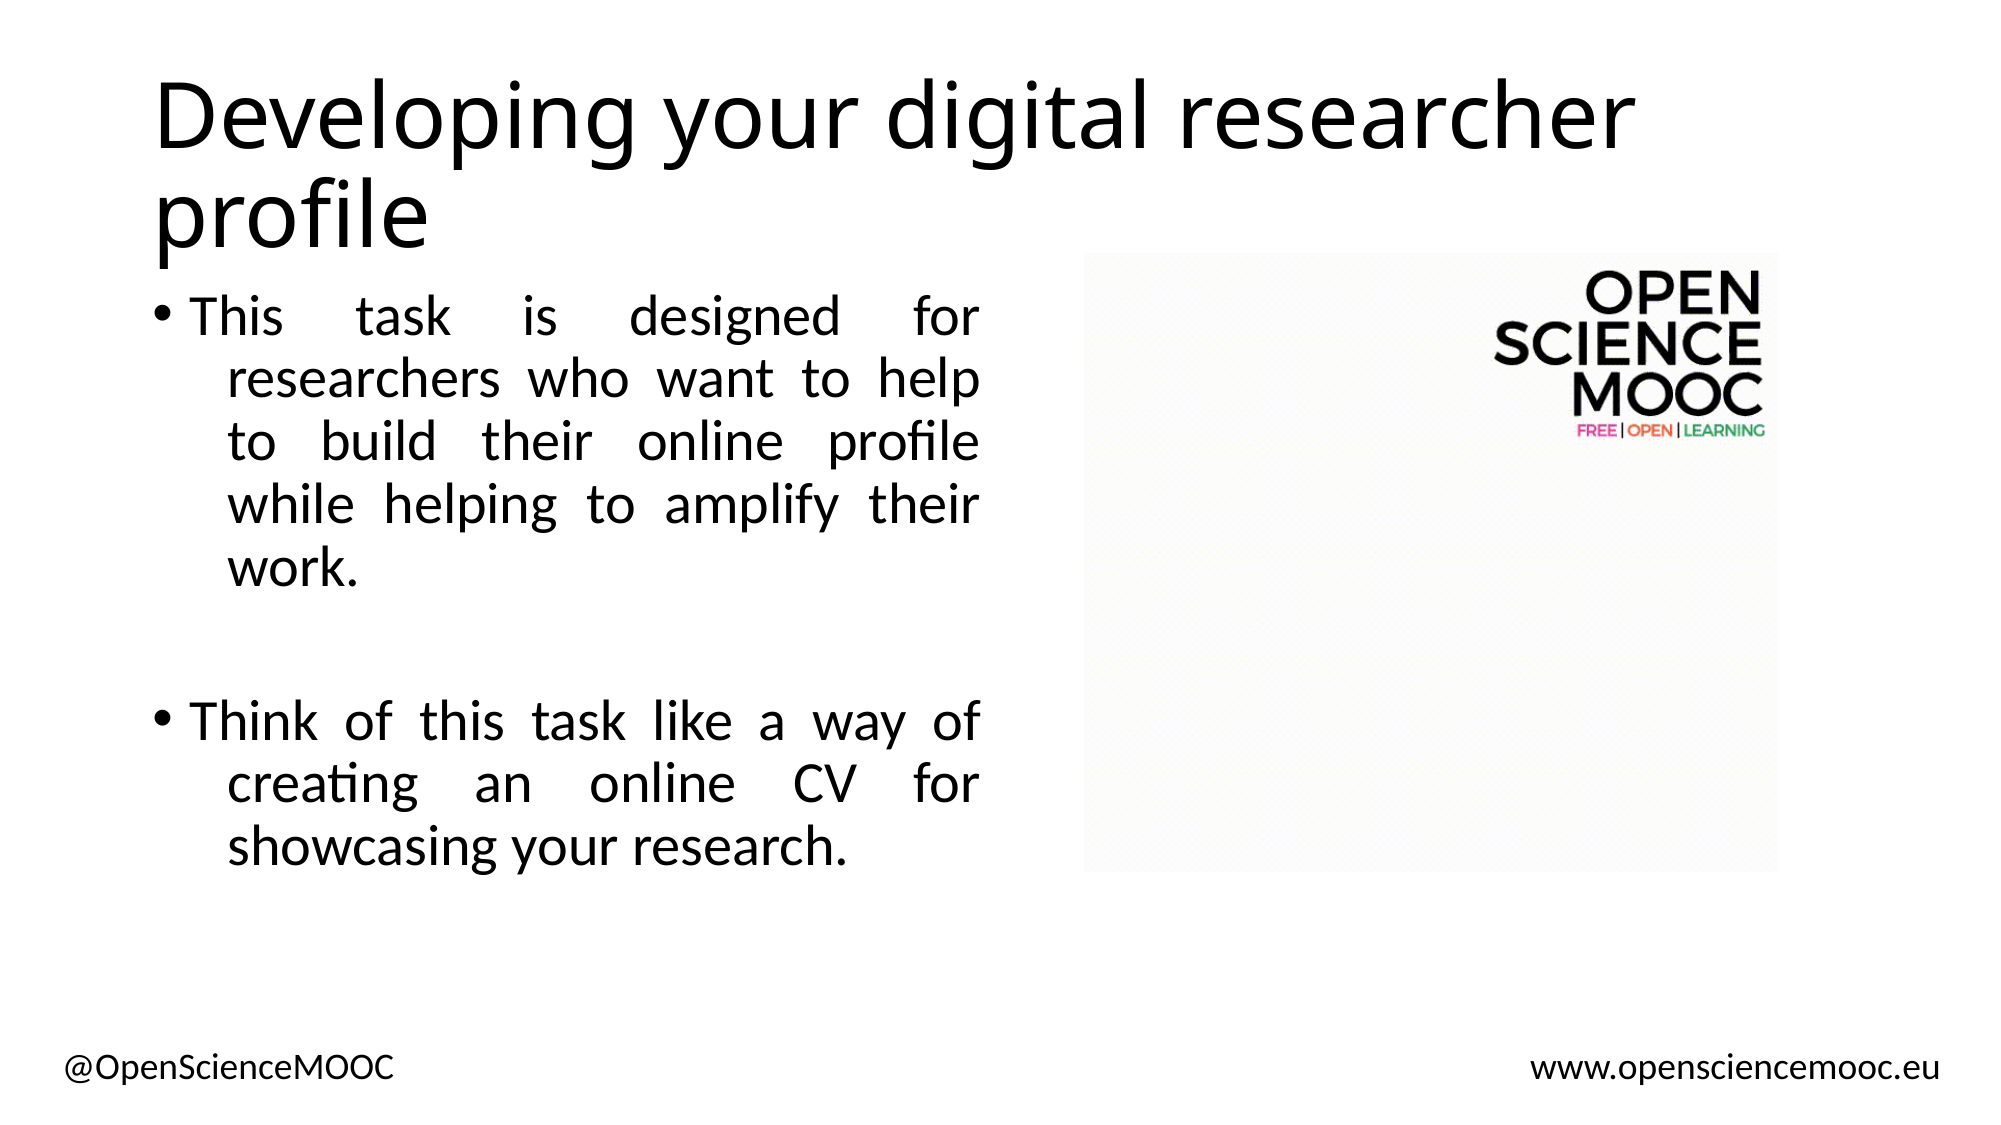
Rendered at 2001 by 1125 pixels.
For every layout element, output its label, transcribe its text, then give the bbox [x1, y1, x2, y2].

picture [1084, 253, 1778, 872]
text_box @OpenScienceMOOC [47, 1035, 410, 1095]
text_box www.opensciencemooc.eu [1515, 1035, 1956, 1095]
list This task is designed for researchers who want to help to build their online profile while helping to amplify their work. Think of this task like a way of creating an online CV for showcasing your research. [137, 277, 1000, 992]
title Developing your digital researcher profile [137, 59, 1863, 278]
